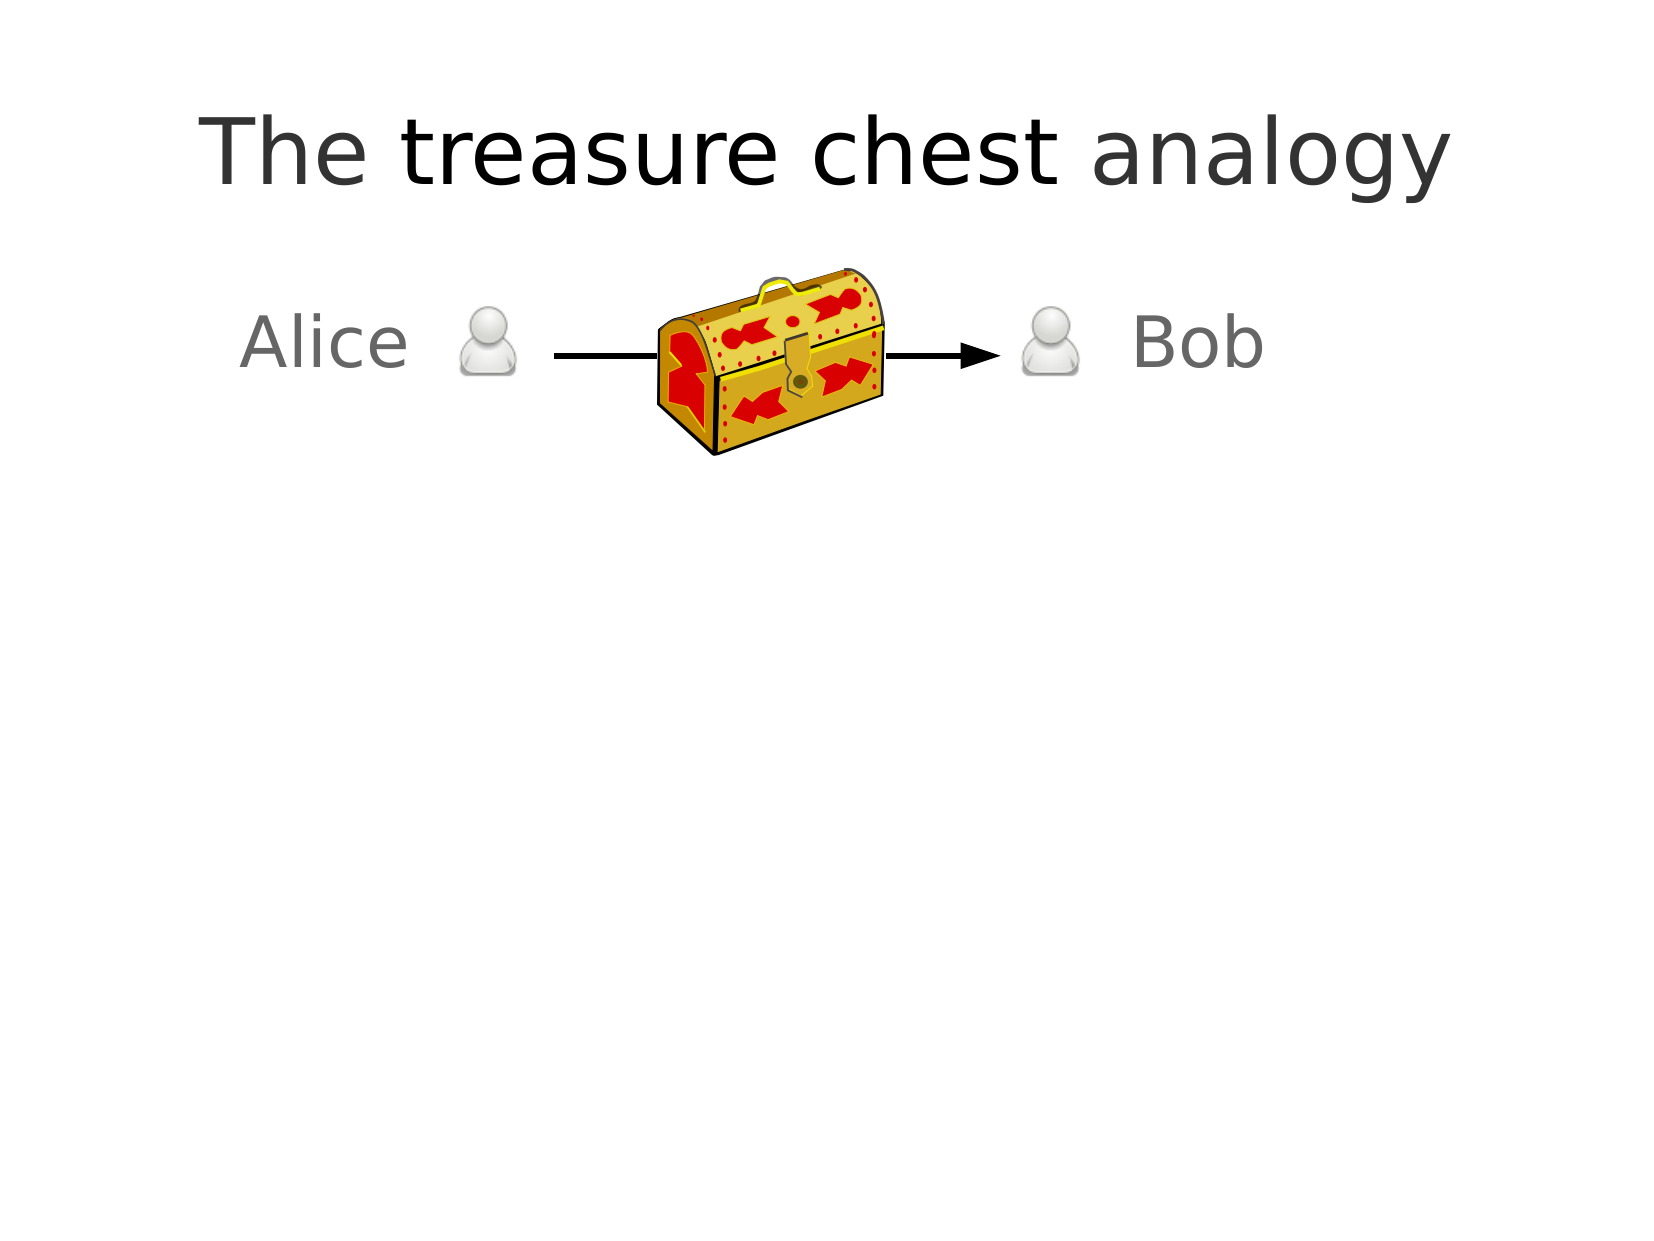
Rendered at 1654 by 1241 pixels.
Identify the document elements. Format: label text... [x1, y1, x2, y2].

text_box Bob [1115, 293, 1316, 392]
title The treasure chest analogy [82, 49, 1571, 257]
picture [450, 305, 525, 381]
picture [1012, 305, 1088, 381]
text_box Alice [225, 293, 426, 392]
picture [657, 268, 886, 456]
